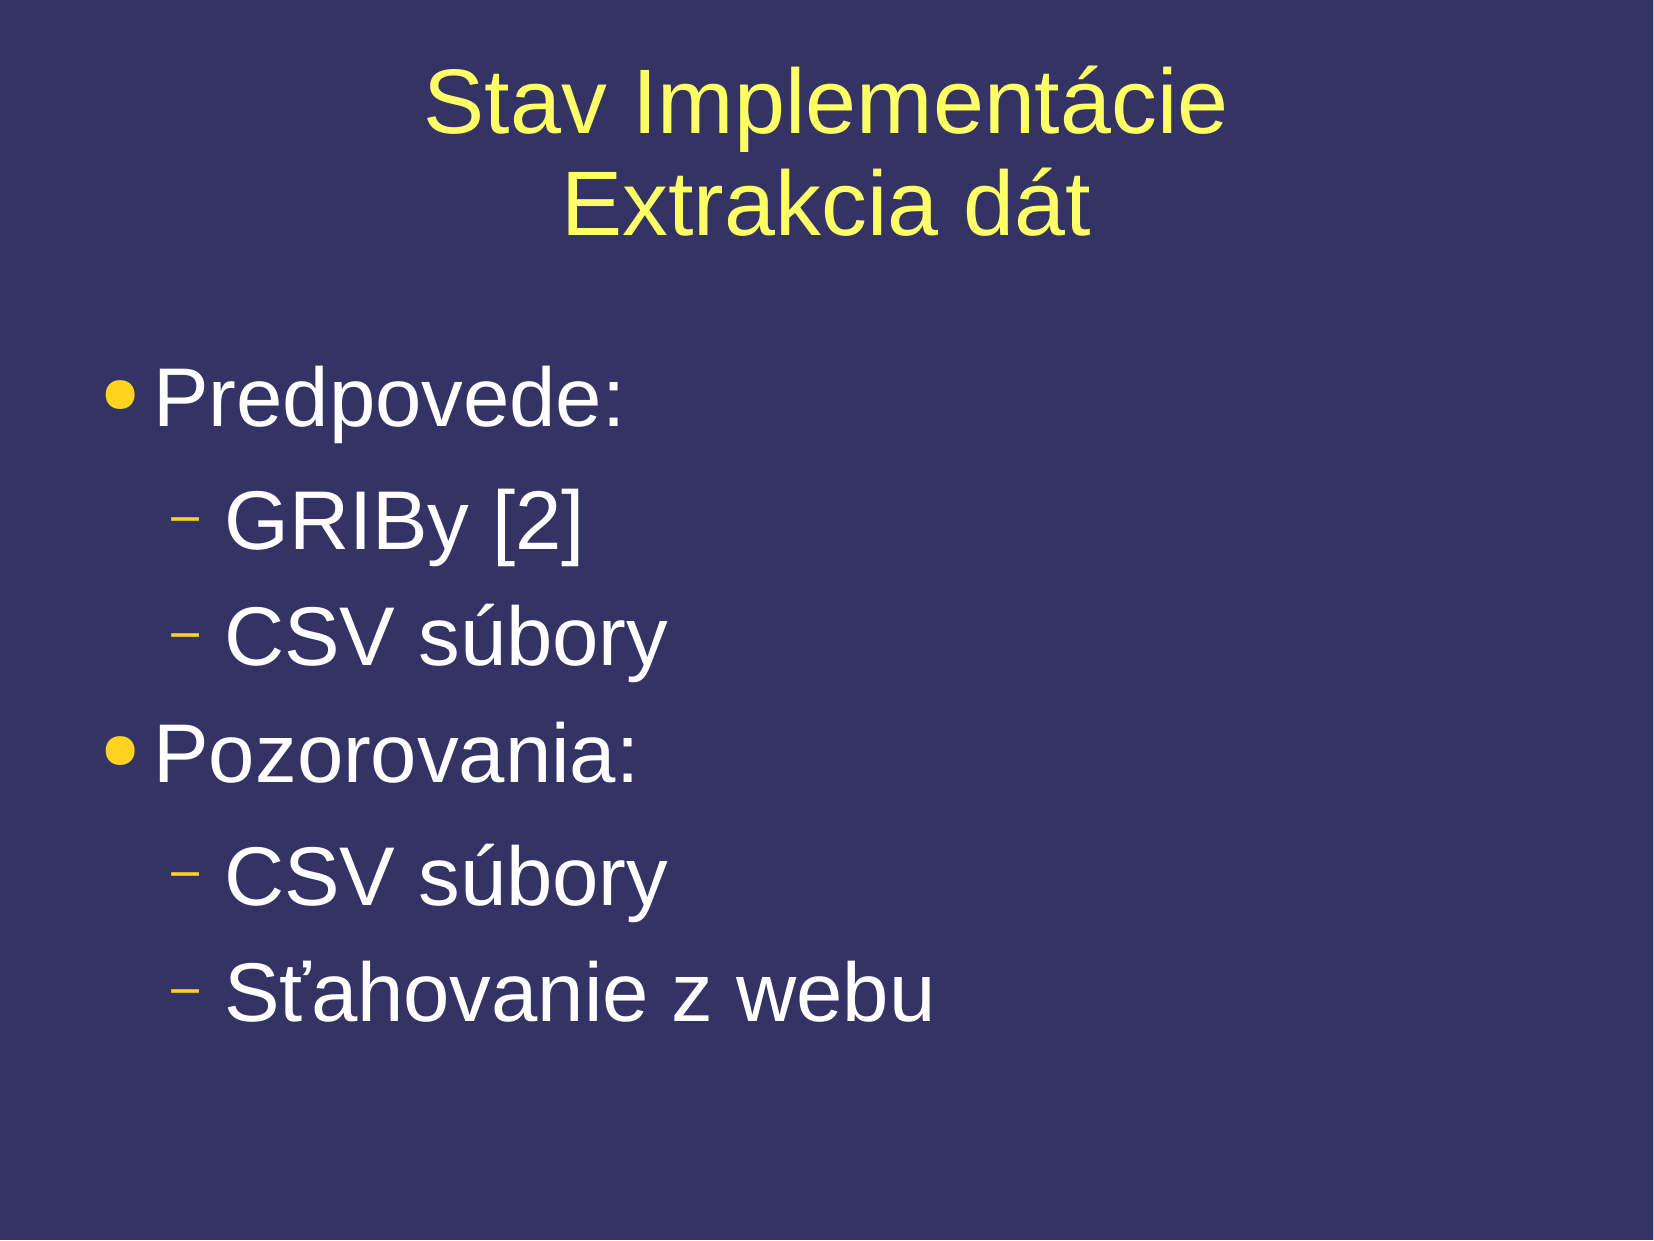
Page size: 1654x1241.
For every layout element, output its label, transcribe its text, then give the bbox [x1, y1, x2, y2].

list Predpovede: GRIBy [2] CSV súbory Pozorovania: CSV súbory Sťahovanie z webu [82, 351, 1571, 1040]
title Stav Implementácie Extrakcia dát [82, 49, 1571, 257]
